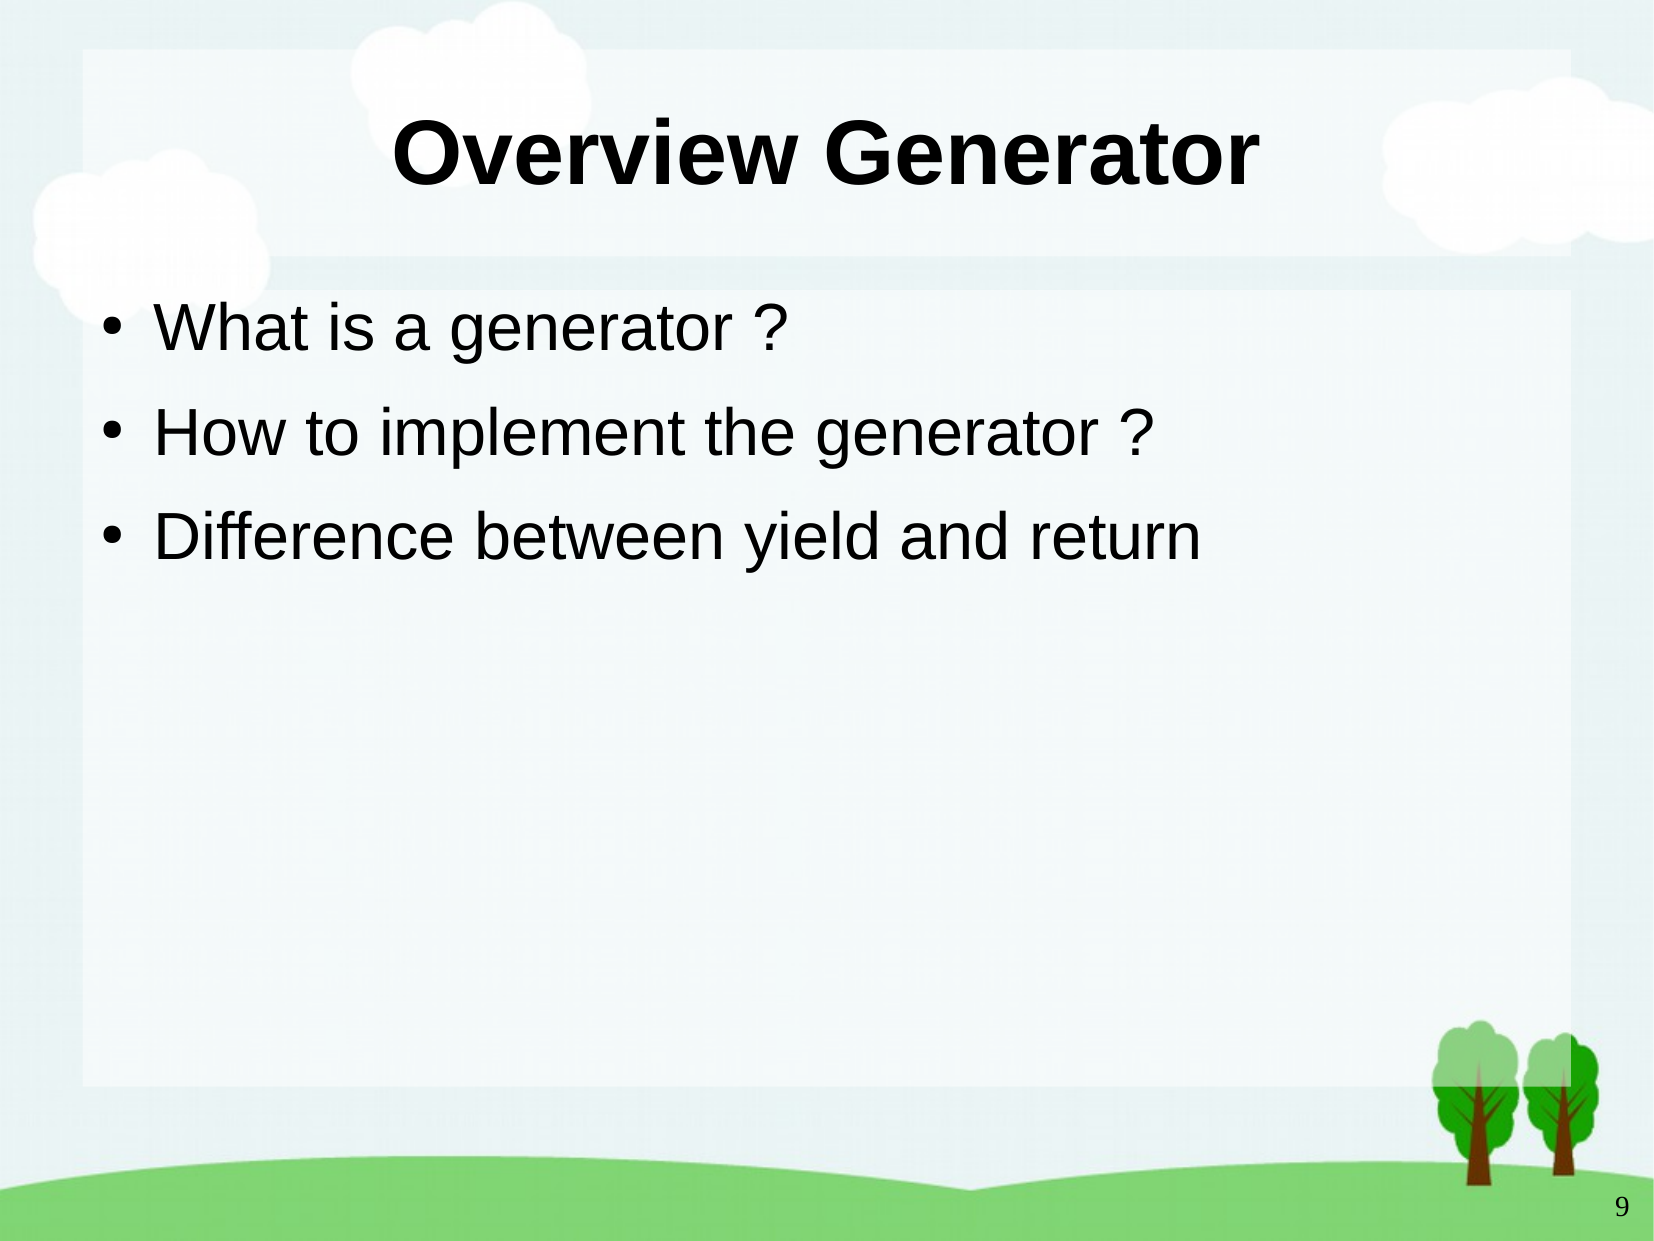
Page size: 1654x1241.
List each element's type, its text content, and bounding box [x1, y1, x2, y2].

list What is a generator ? How to implement the generator ? Difference between yield and return [82, 290, 1571, 1087]
title Overview Generator [82, 49, 1571, 257]
picture [0, 0, 1654, 1241]
